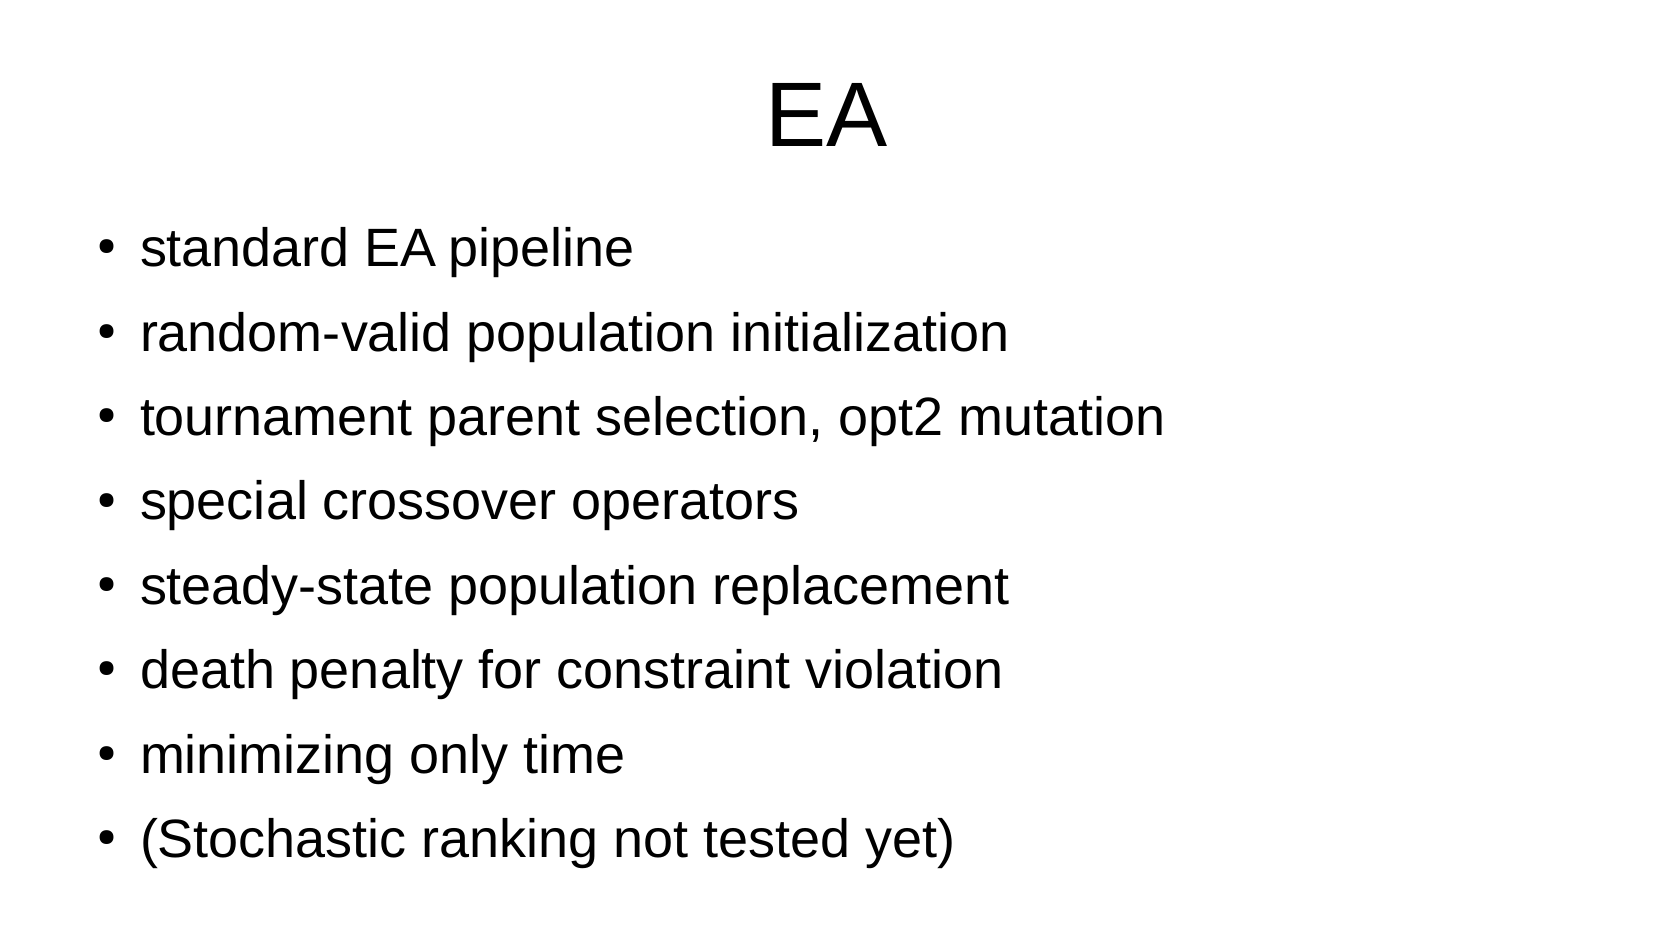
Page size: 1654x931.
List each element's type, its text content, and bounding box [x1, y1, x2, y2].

title EA [82, 37, 1571, 193]
list standard EA pipeline random-valid population initialization tournament parent selection, opt2 mutation special crossover operators steady-state population replacement death penalty for constraint violation minimizing only time (Stochastic ranking not tested yet) [82, 217, 1571, 871]
